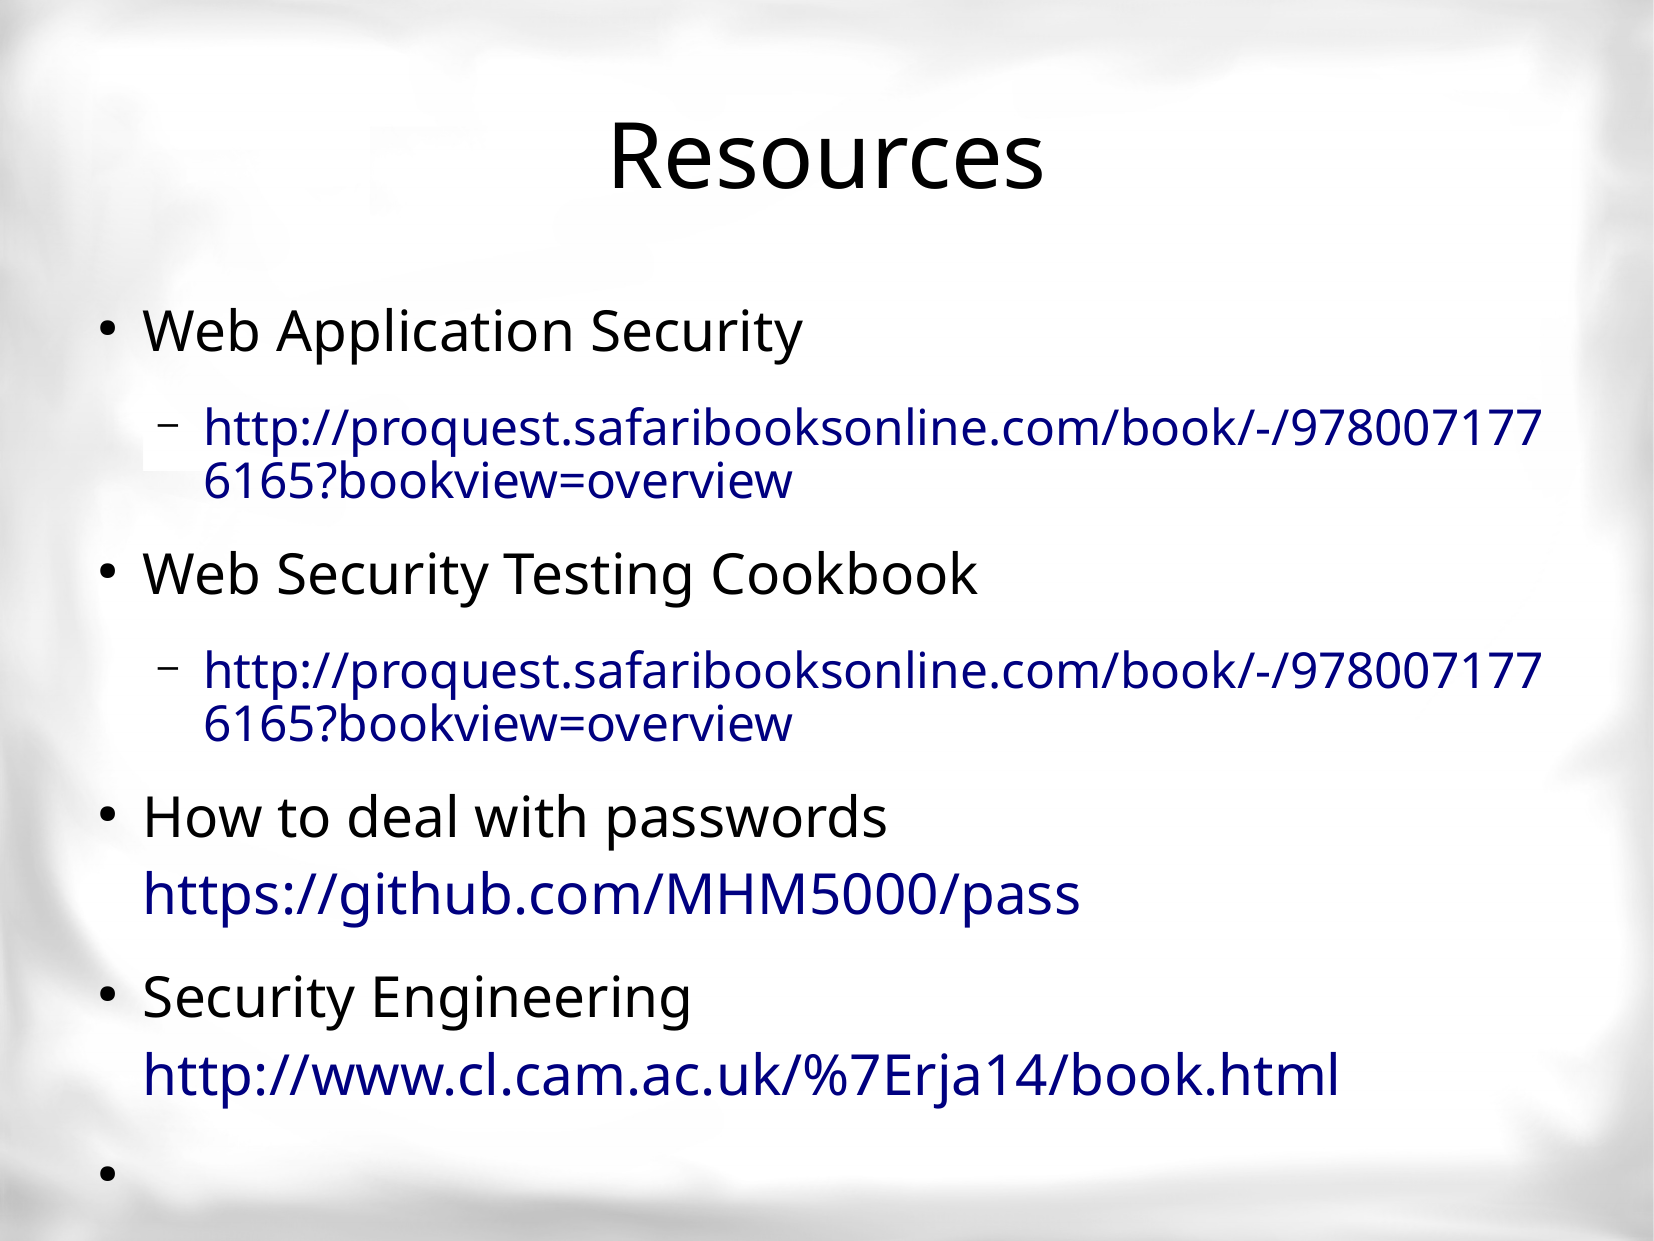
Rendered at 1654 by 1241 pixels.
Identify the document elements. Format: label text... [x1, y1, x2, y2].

list Web Application Security http://proquest.safaribooksonline.com/book/-/9780071776165?bookview=overview Web Security Testing Cookbook http://proquest.safaribooksonline.com/book/-/9780071776165?bookview=overview How to deal with passwords https://github.com/MHM5000/pass Security Engineering http://www.cl.cam.ac.uk/%7Erja14/book.html [82, 290, 1571, 1010]
picture [0, 0, 1654, 1241]
title Resources [82, 49, 1571, 257]
